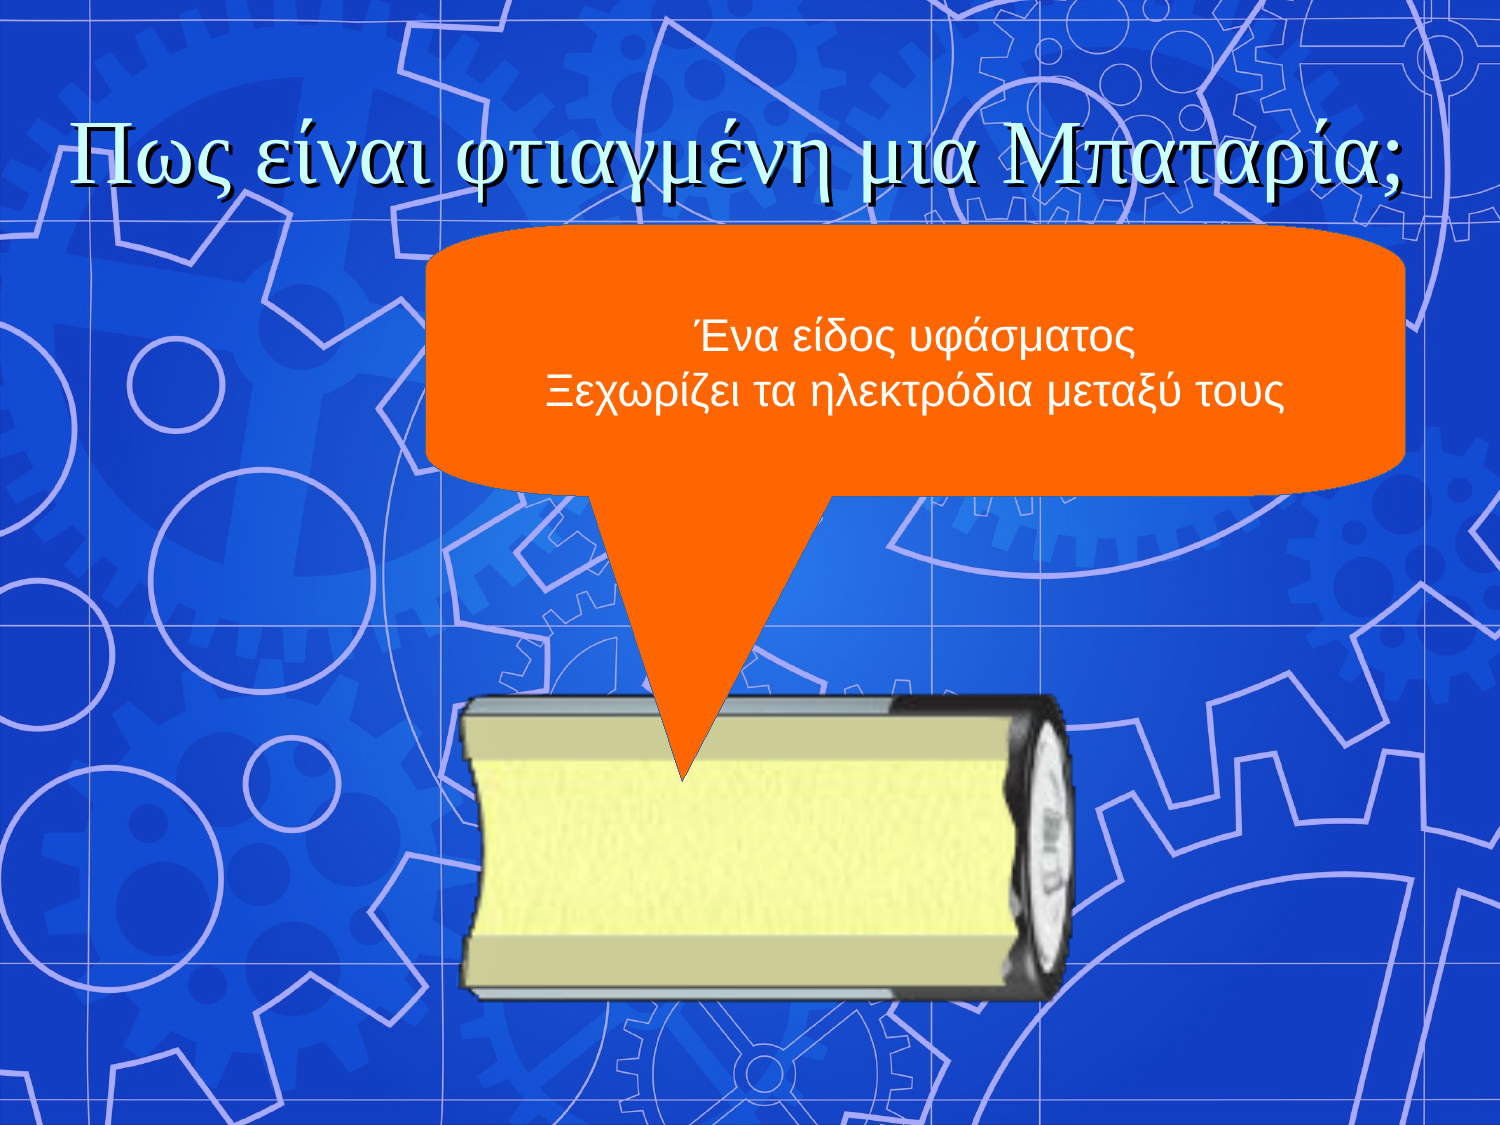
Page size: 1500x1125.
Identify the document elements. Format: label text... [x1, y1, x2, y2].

text_box Ένα είδος υφάσματος Ξεχωρίζει τα ηλεκτρόδια μεταξύ τους [425, 224, 1406, 782]
picture [413, 667, 1174, 1028]
title Πως είναι φτιαγμένη μια Μπαταρία; [35, 83, 1441, 179]
